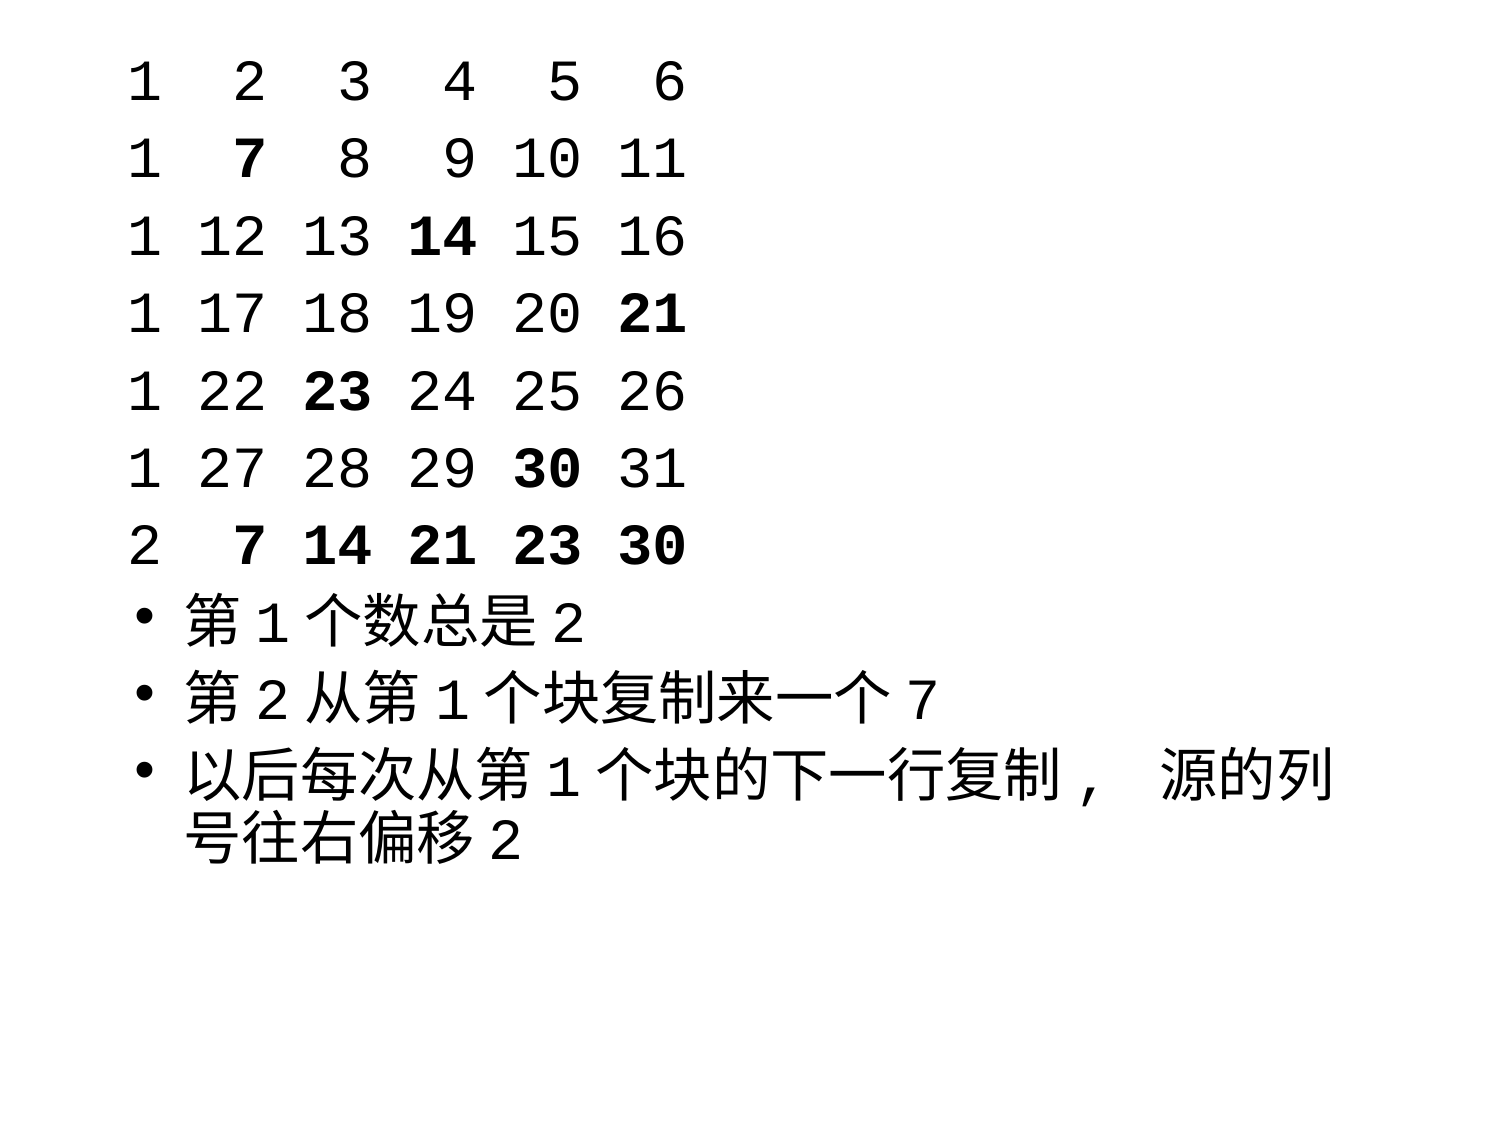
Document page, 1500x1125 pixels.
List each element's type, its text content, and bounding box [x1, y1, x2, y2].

list 1 2 3 4 5 6 1 7 8 9 10 11 1 12 13 14 15 16 1 17 18 19 20 21 1 22 23 24 25 26 1 27 28 29 30 31 2 7 14 21 23 30 第1个数总是2 第2从第1个块复制来一个7 以后每次从第1个块的下一行复制, 源的列号往右偏移2 [112, 42, 1388, 1083]
